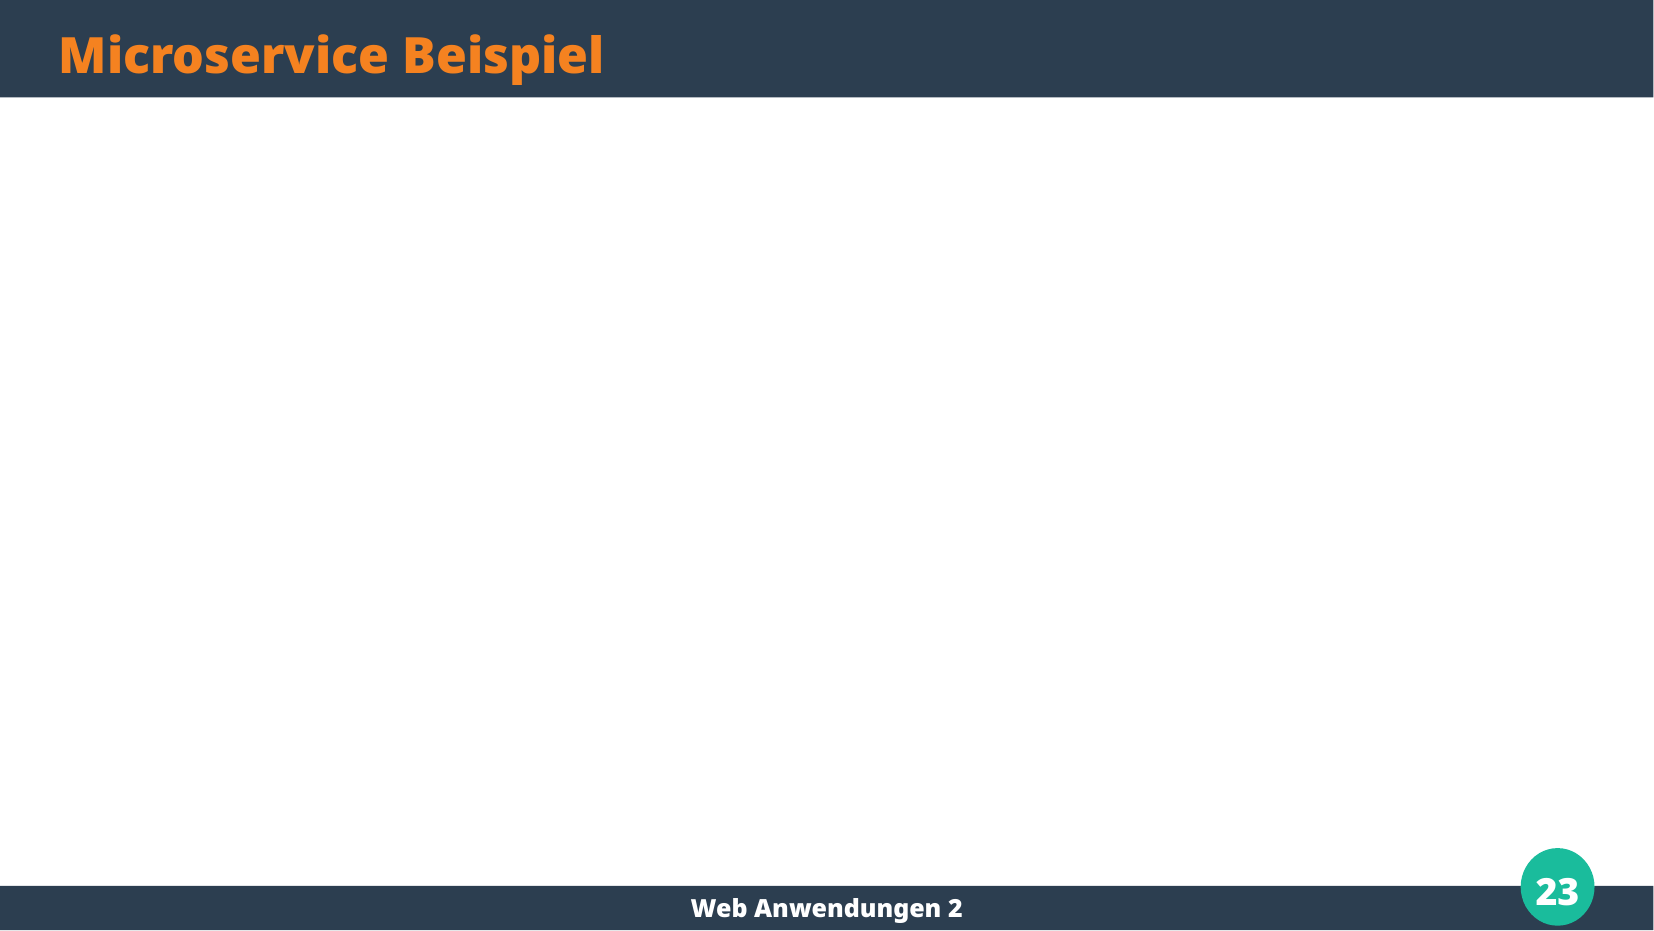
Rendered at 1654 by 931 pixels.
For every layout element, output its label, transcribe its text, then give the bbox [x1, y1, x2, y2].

title Microservice Beispiel [59, 8, 1595, 89]
